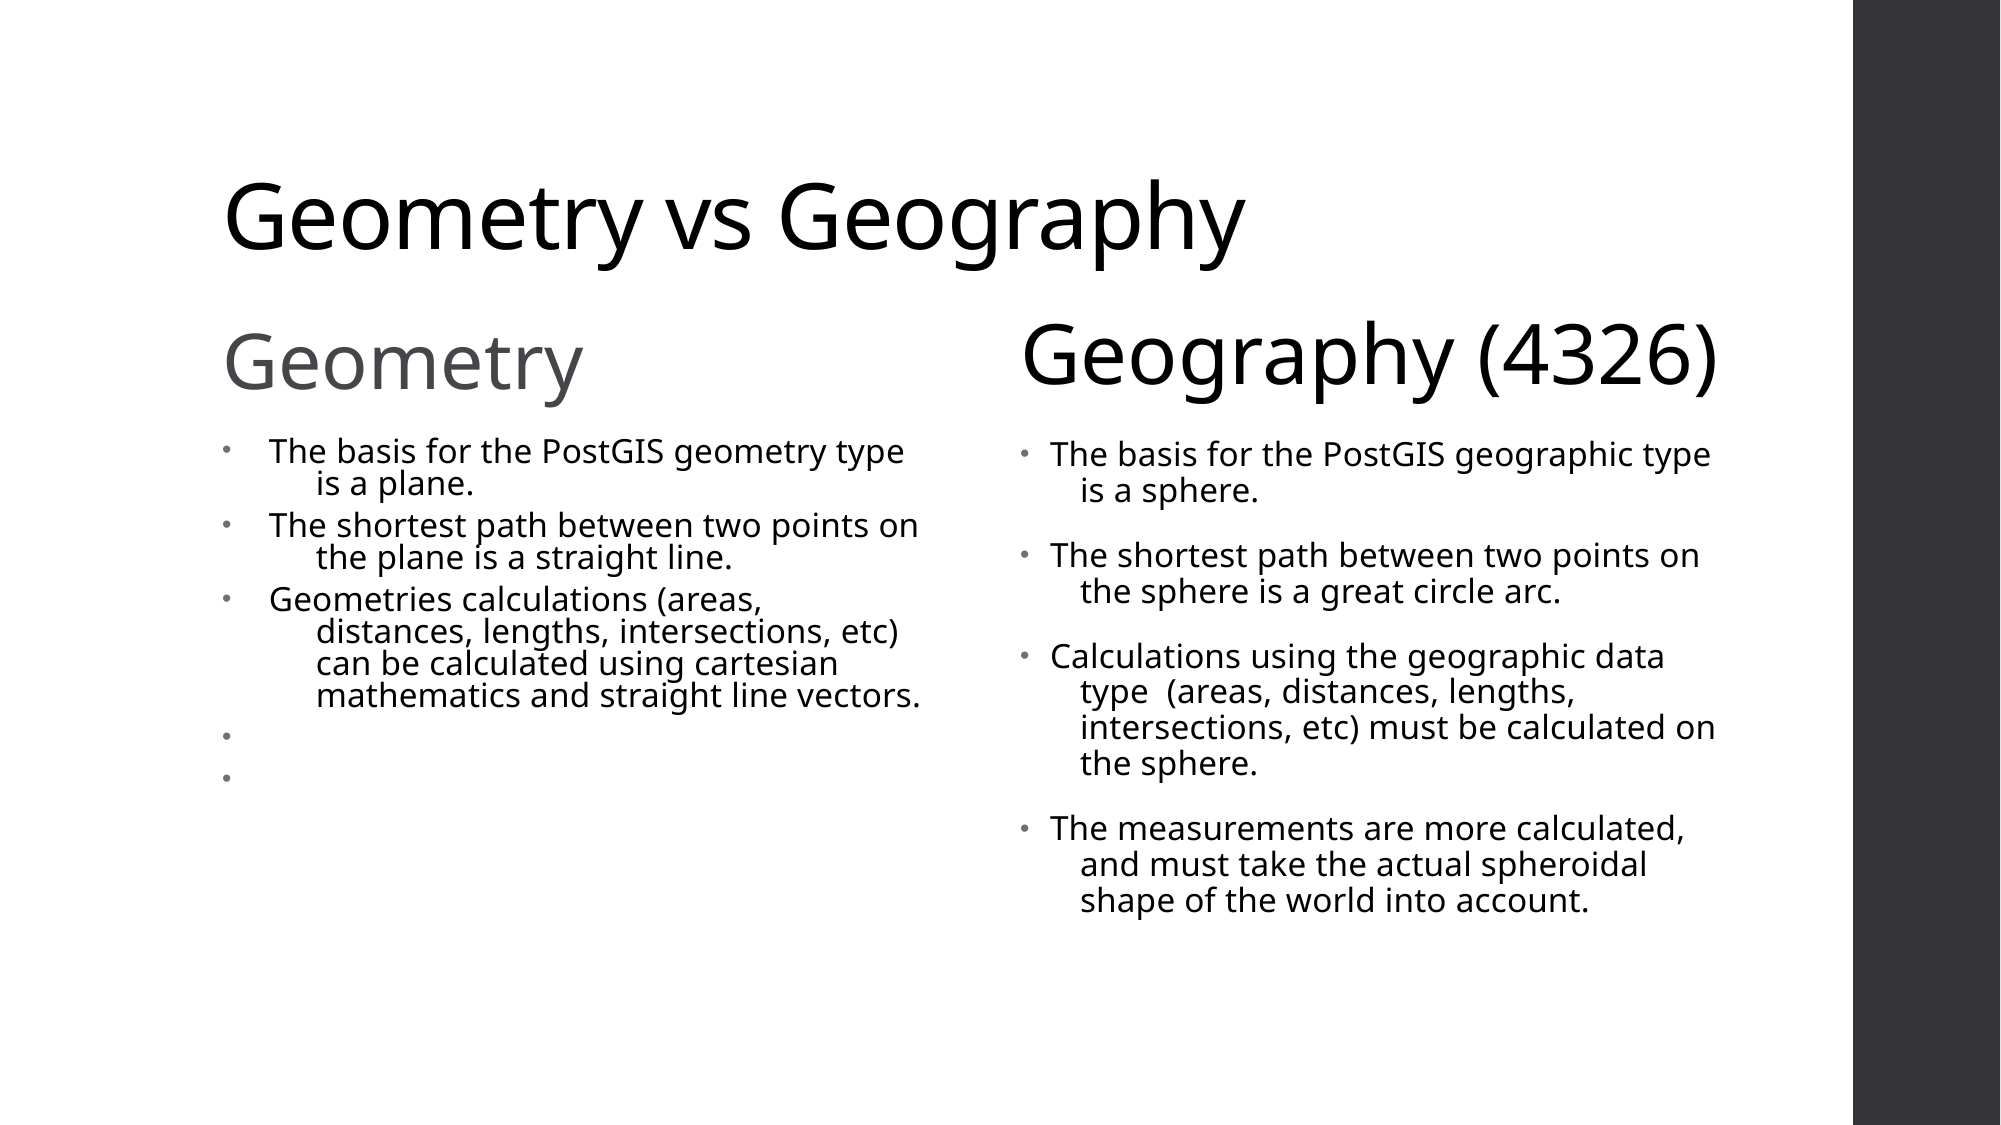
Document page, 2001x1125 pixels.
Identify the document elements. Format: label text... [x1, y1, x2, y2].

list The basis for the PostGIS geographic type is a sphere. The shortest path between two points on the sphere is a great circle arc. Calculations using the geographic data type (areas, distances, lengths, intersections, etc) must be calculated on the sphere. The measurements are more calculated, and must take the actual spheroidal shape of the world into account. [1005, 430, 1741, 1013]
title Geometry vs Geography [206, 60, 1797, 278]
list Geometry [206, 321, 942, 412]
list The basis for the PostGIS geometry type is a plane. The shortest path between two points on the plane is a straight line. Geometries calculations (areas, distances, lengths, intersections, etc) can be calculated using cartesian mathematics and straight line vectors. [206, 430, 942, 1013]
list Geography (4326) [1005, 321, 1741, 412]
